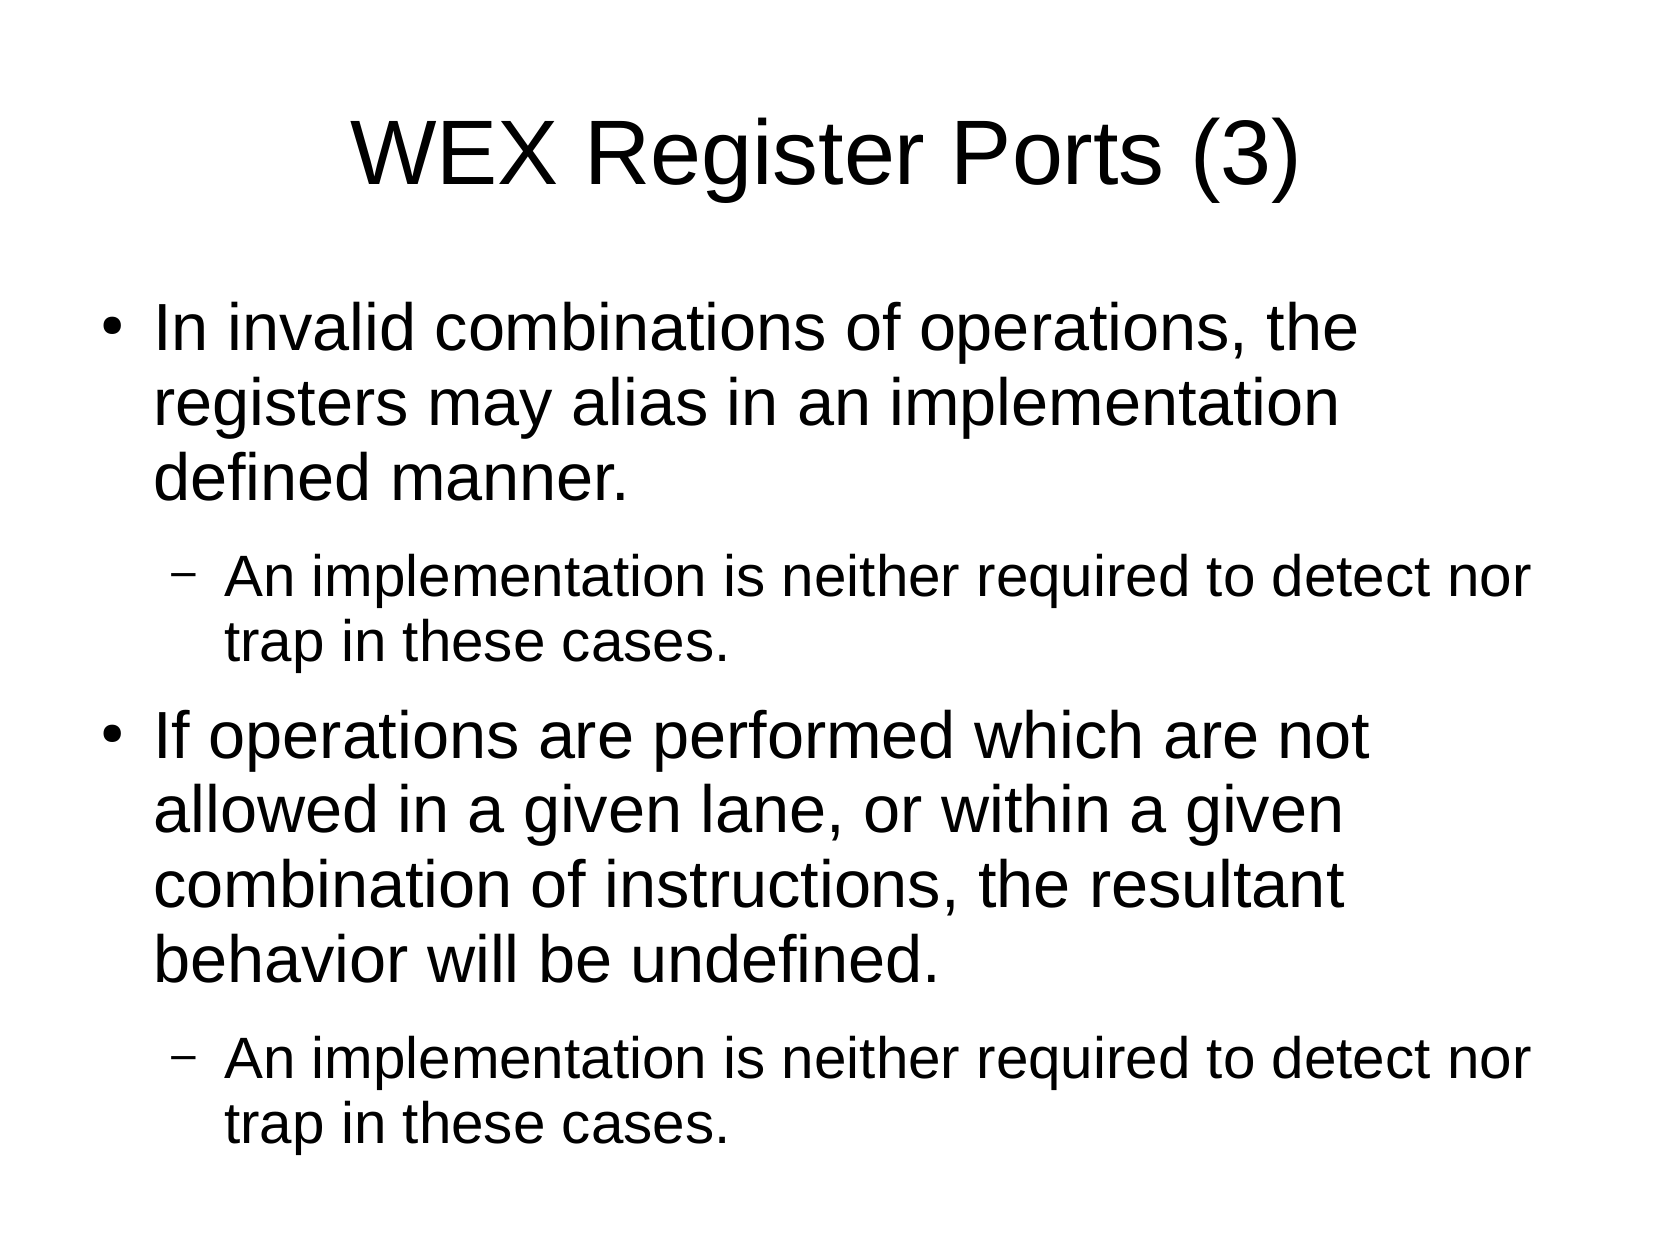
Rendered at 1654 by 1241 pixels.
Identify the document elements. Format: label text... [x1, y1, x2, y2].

title WEX Register Ports (3) [82, 49, 1571, 257]
list In invalid combinations of operations, the registers may alias in an implementation defined manner. An implementation is neither required to detect nor trap in these cases. If operations are performed which are not allowed in a given lane, or within a given combination of instructions, the resultant behavior will be undefined. An implementation is neither required to detect nor trap in these cases. [82, 290, 1571, 1152]
